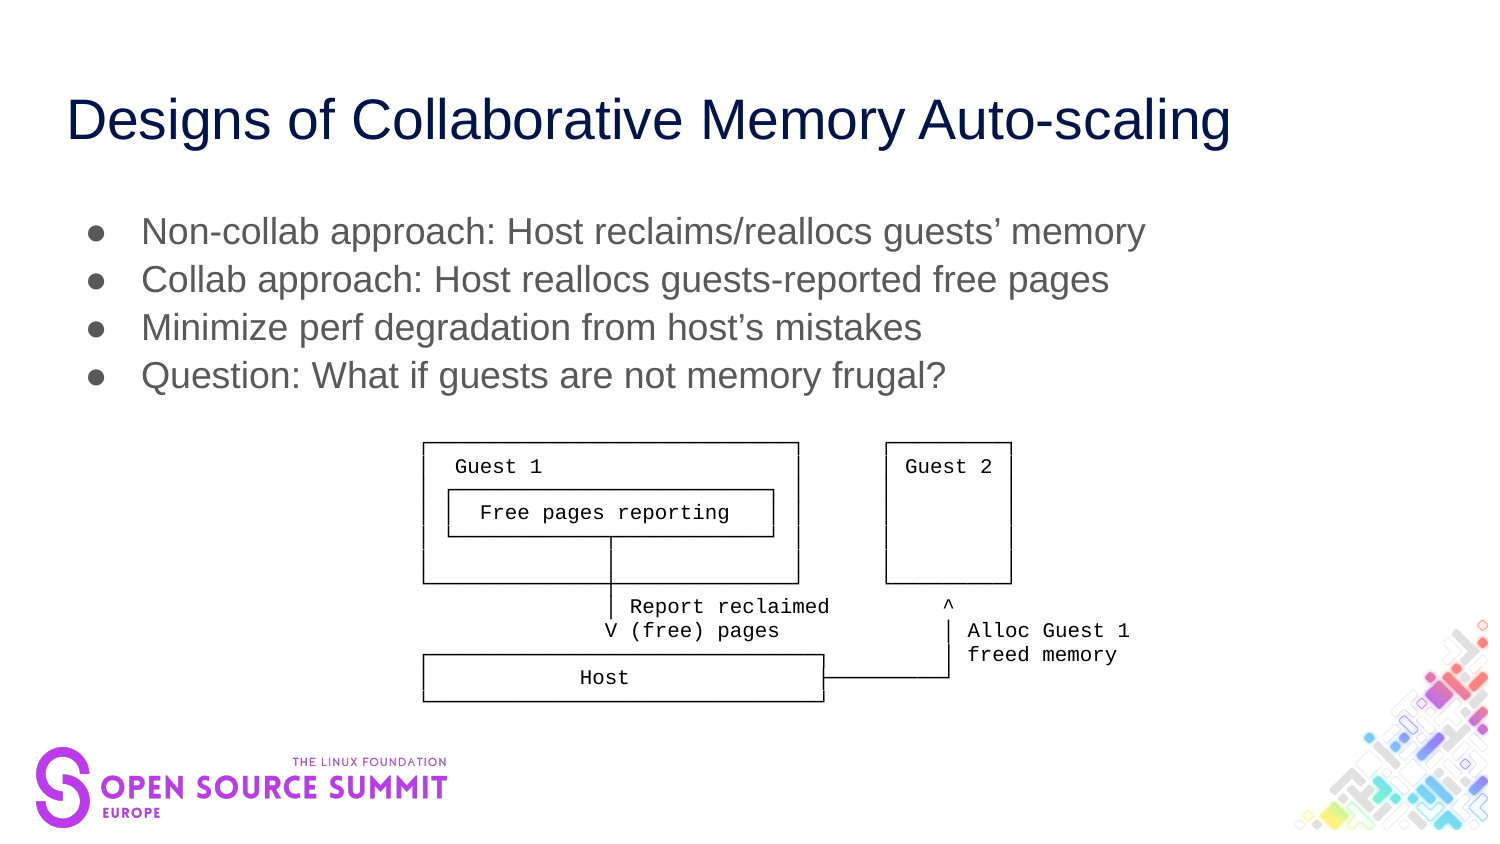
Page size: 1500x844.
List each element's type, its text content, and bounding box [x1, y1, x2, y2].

list Non-collab approach: Host reclaims/reallocs guests’ memory Collab approach: Host reallocs guests-reported free pages Minimize perf degradation from host’s mistakes Question: What if guests are not memory frugal? [51, 189, 1449, 734]
picture [1294, 620, 1488, 830]
text_box ┌─────────────────────────────┐ ┌─────────┐ │ Guest 1 │ │ Guest 2 │ │ ┌─────────────────────────┐ │ │ │ │ │ Free pages reporting │ │ │ │ │ └────────────┬────────────┘ │ │ │ │ │ │ │ │ └──────────────┼──────────────┘ └─────────┘ │ Report reclaimed ^ V (free) pages │ Alloc Guest 1 ┌───────────────────────────────┐ │ freed memory │ Host ├─────────┘ └───────────────────────────────┘ [390, 424, 1191, 722]
title Designs of Collaborative Memory Auto-scaling [51, 72, 1449, 167]
picture [36, 747, 447, 828]
